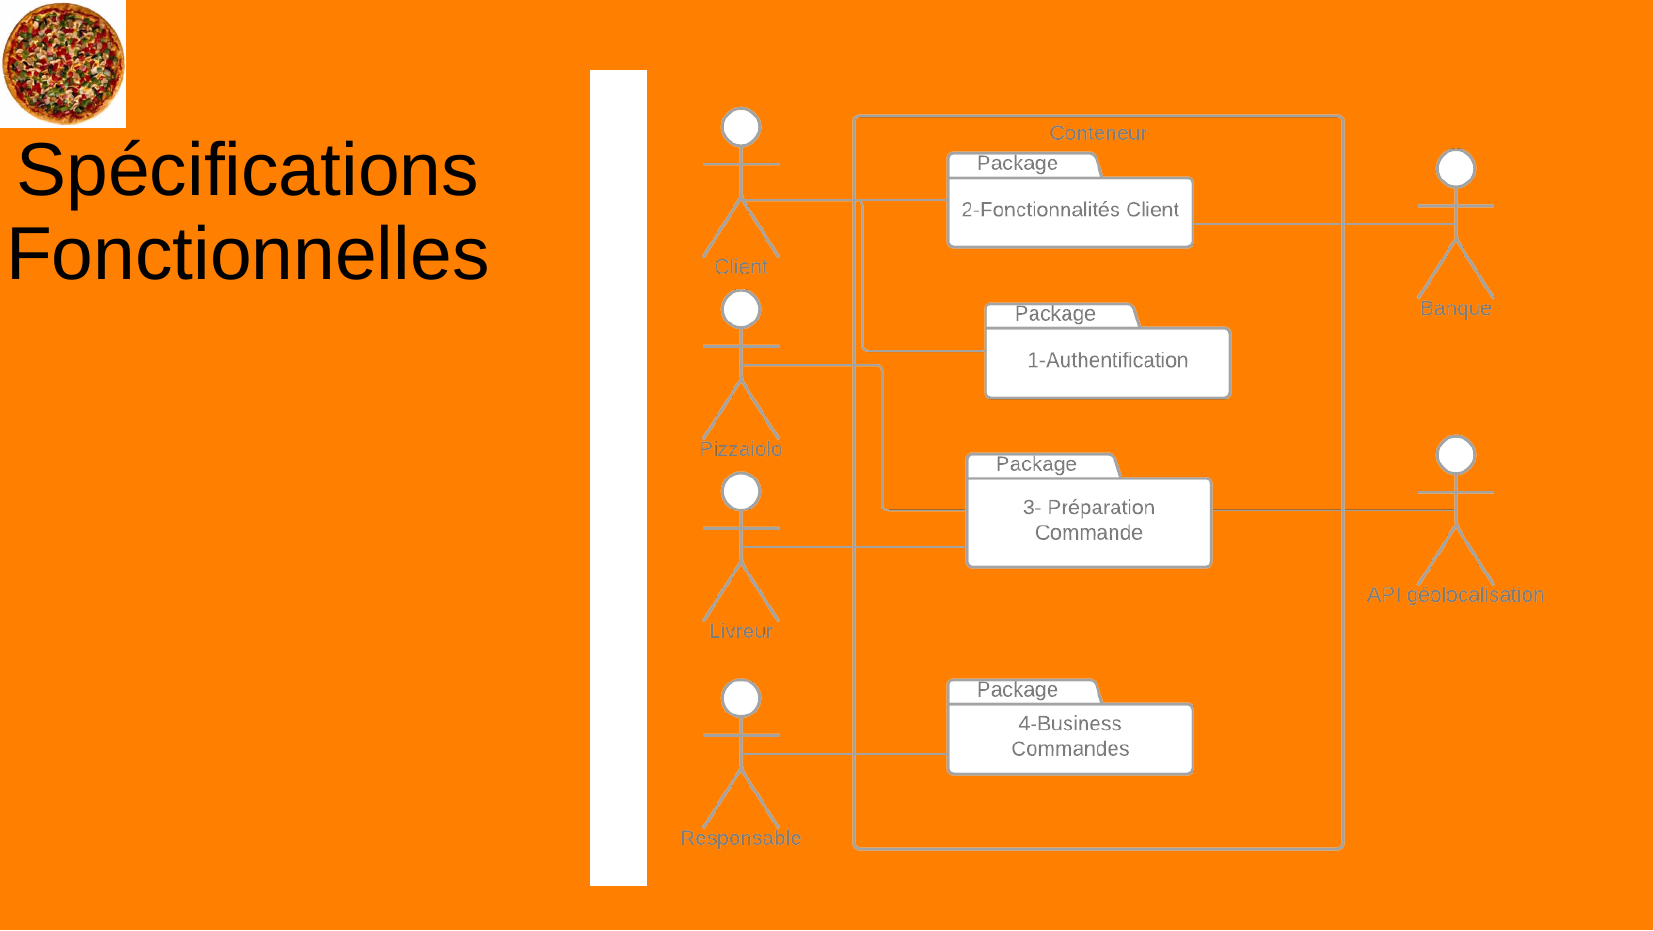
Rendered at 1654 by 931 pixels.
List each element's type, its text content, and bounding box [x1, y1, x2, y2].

title Spécifications Fonctionnelles [0, 127, 590, 296]
picture [590, 70, 1606, 886]
picture [0, 0, 126, 128]
